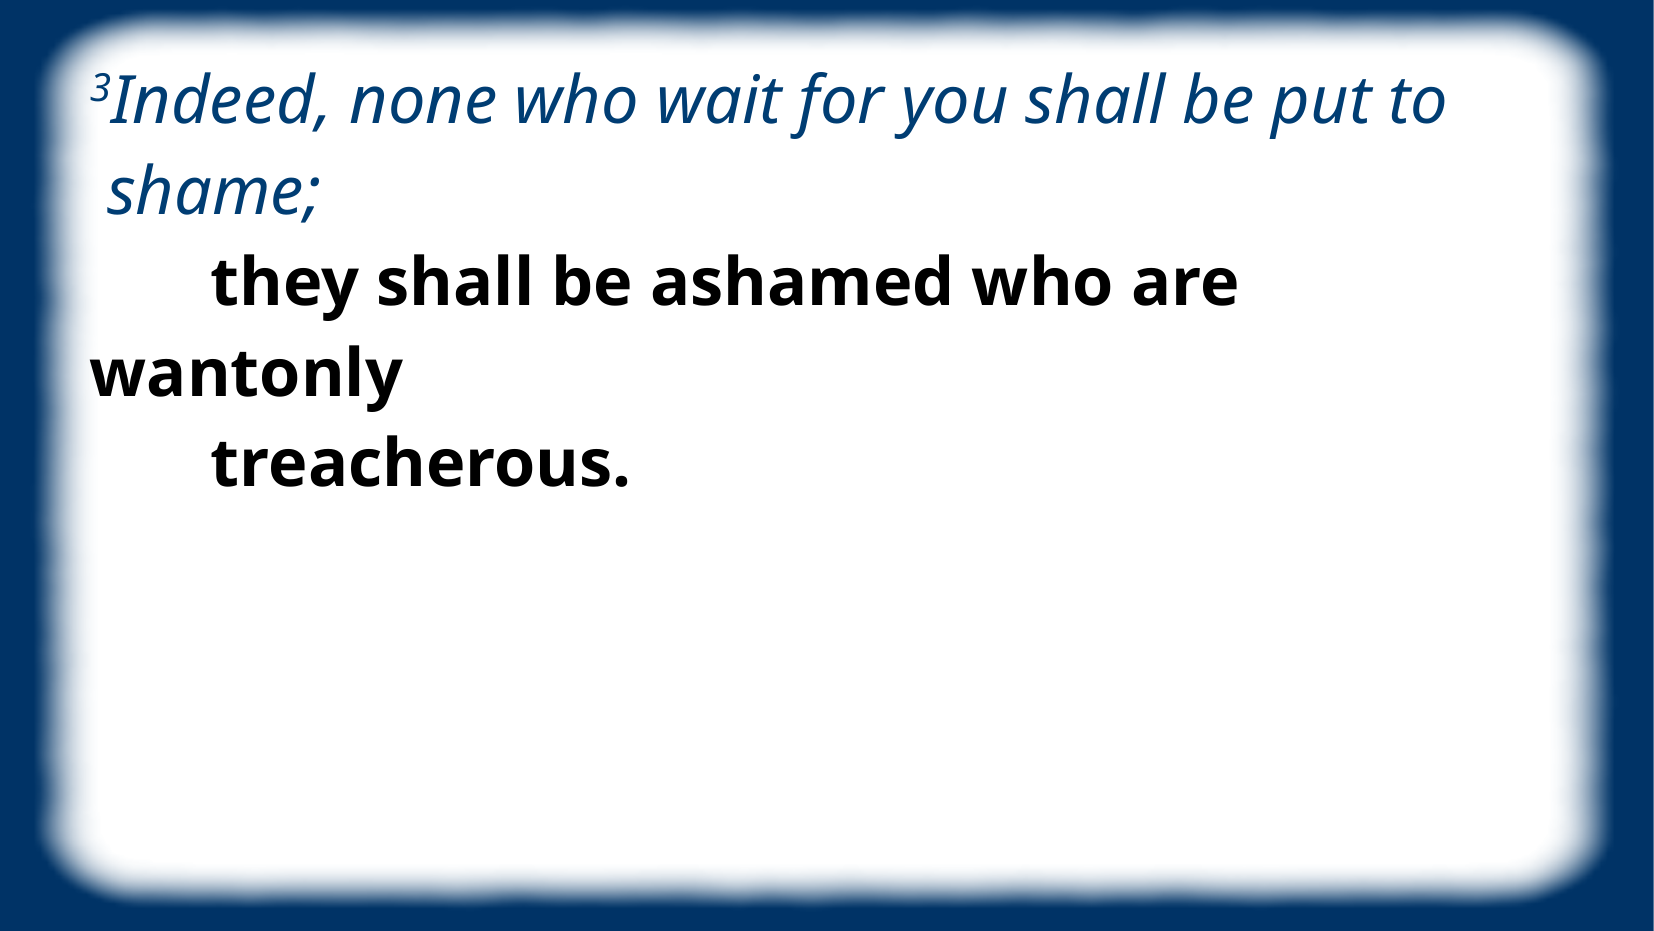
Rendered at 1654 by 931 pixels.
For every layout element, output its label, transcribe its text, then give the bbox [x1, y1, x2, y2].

picture [0, 0, 1654, 931]
text_box 3Indeed, none who wait for you shall be put to shame; they shall be ashamed who are wantonly treacherous. [75, 45, 1531, 436]
